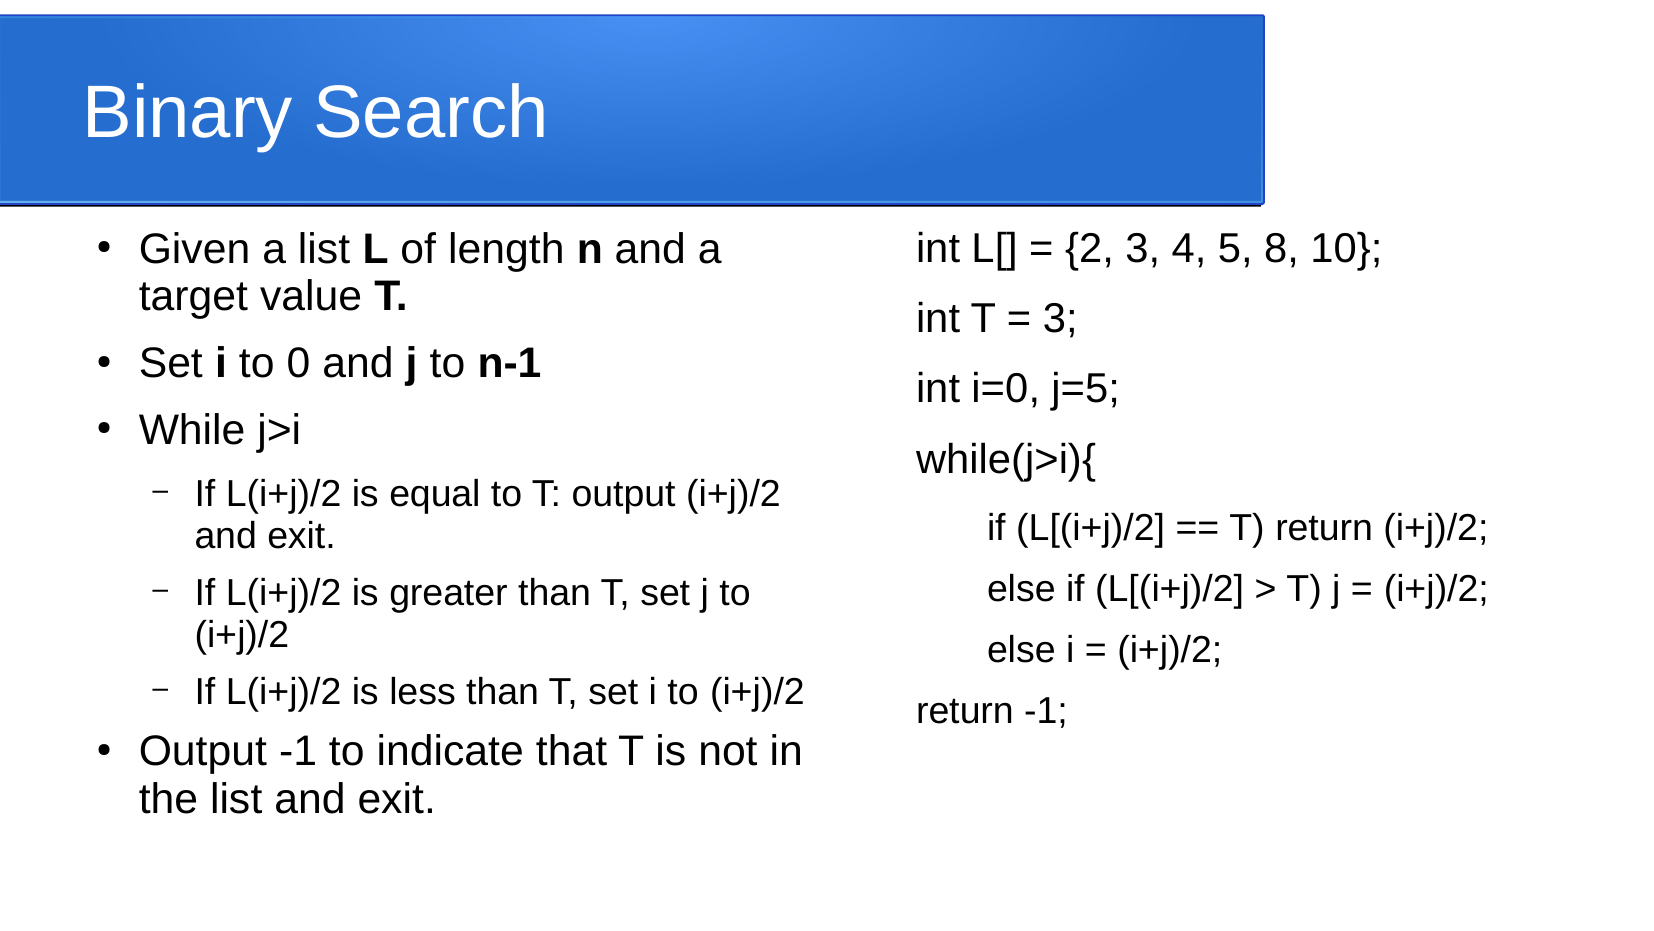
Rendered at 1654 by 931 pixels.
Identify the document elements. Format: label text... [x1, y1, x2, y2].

list int L[] = {2, 3, 4, 5, 8, 10}; int T = 3; int i=0, j=5; while(j>i){ if (L[(i+j)/2] == T) return (i+j)/2; else if (L[(i+j)/2] > T) j = (i+j)/2; else i = (i+j)/2; return -1; [845, 224, 1572, 764]
list Given a list L of length n and a target value T. Set i to 0 and j to n-1 While j>i If L(i+j)/2 is equal to T: output (i+j)/2 and exit. If L(i+j)/2 is greater than T, set j to (i+j)/2 If L(i+j)/2 is less than T, set i to (i+j)/2 Output -1 to indicate that T is not in the list and exit. [82, 224, 809, 871]
title Binary Search [82, 35, 1235, 189]
